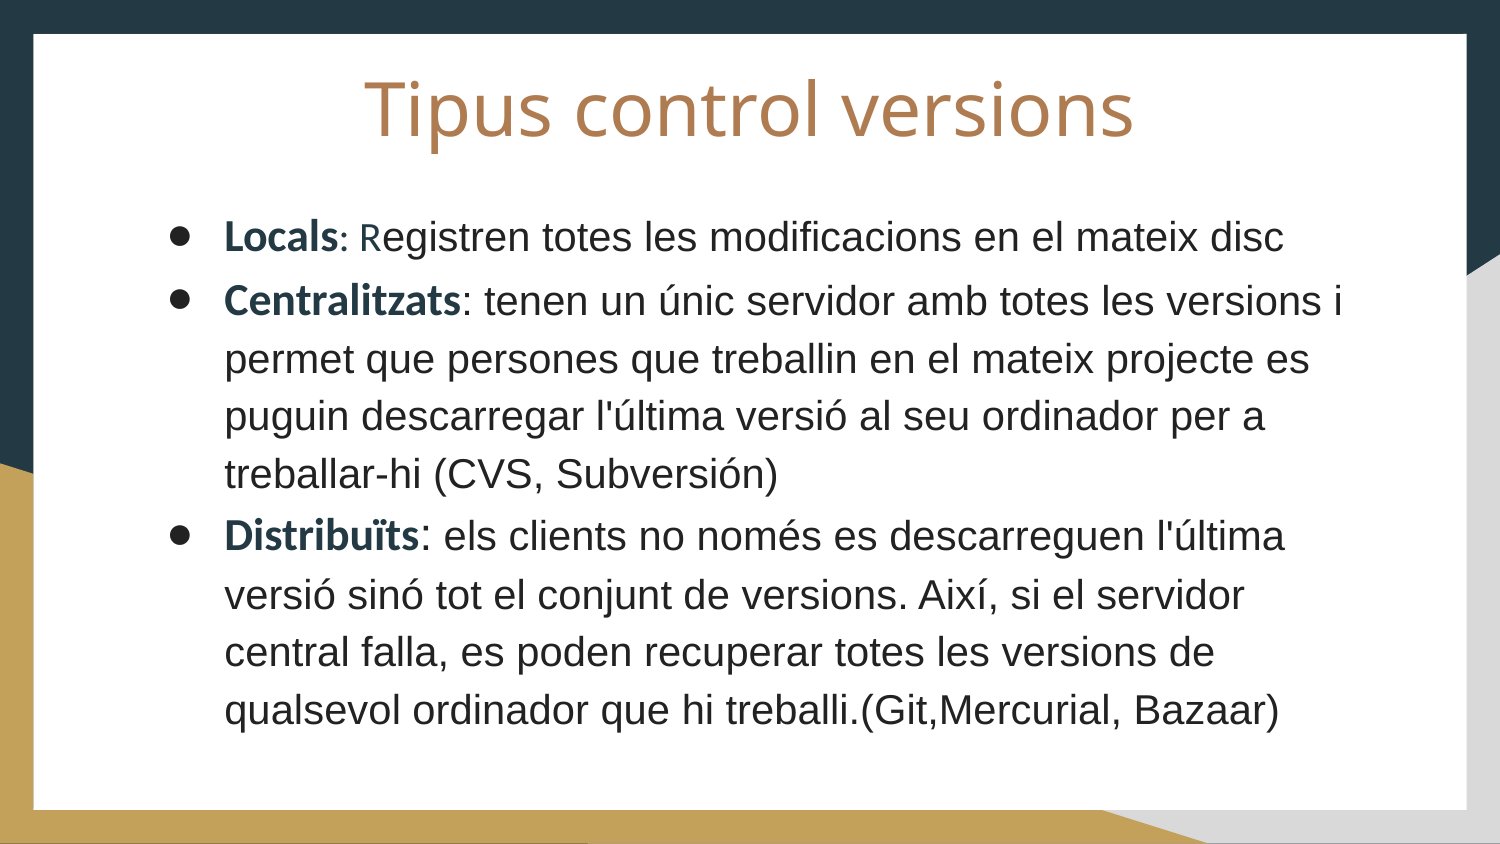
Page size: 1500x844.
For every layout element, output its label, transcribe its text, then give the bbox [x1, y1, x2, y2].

title Tipus control versions [134, 46, 1366, 182]
list Locals: Registren totes les modificacions en el mateix disc Centralitzats: tenen un únic servidor amb totes les versions i permet que persones que treballin en el mateix projecte es puguin descarregar l'última versió al seu ordinador per a treballar-hi (CVS, Subversión) Distribuïts: els clients no només es descarreguen l'última versió sinó tot el conjunt de versions. Així, si el servidor central falla, es poden recuperar totes les versions de qualsevol ordinador que hi treballi.(Git,Mercurial, Bazaar) [134, 182, 1366, 729]
